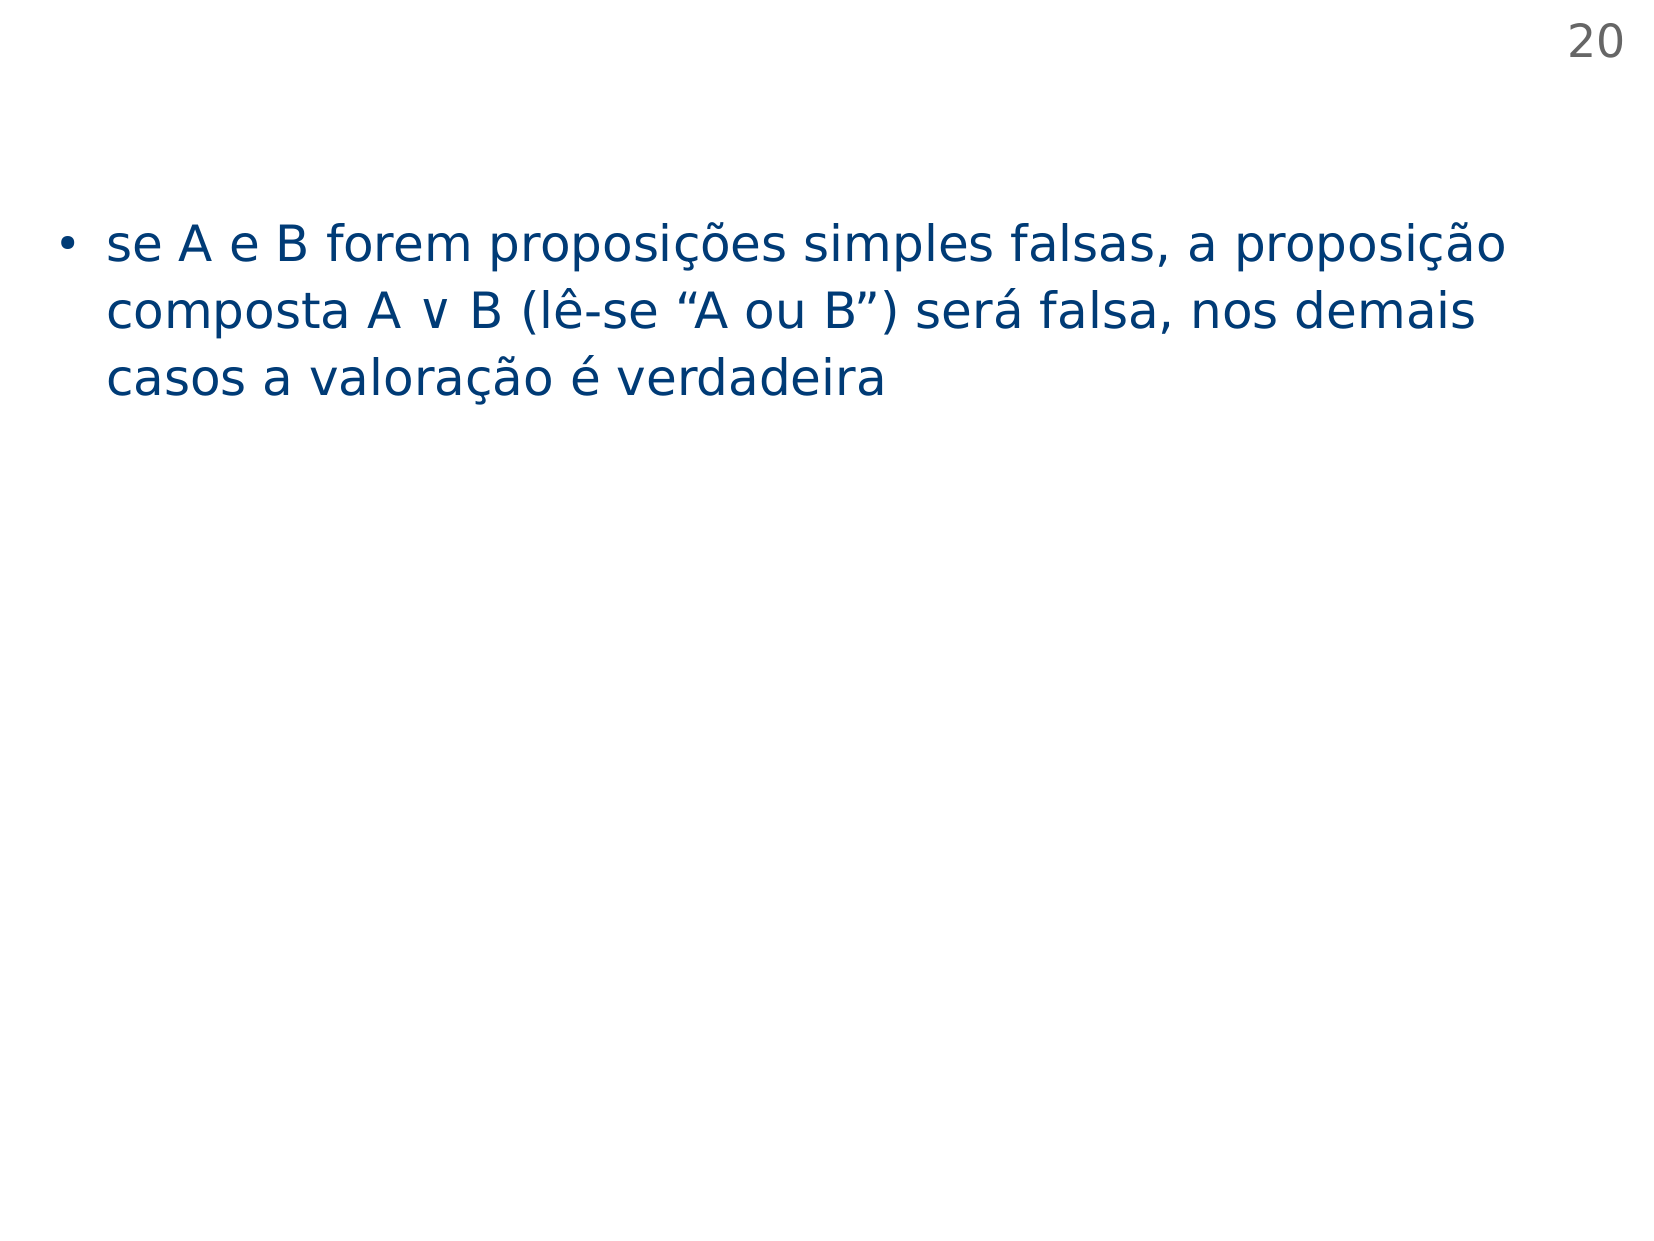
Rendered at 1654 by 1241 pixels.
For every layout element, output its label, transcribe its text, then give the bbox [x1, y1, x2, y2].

list se A e B forem proposições simples falsas, a proposição composta A ∨ B (lê-se “A ou B”) será falsa, nos demais casos a valoração é verdadeira [59, 206, 1625, 1211]
